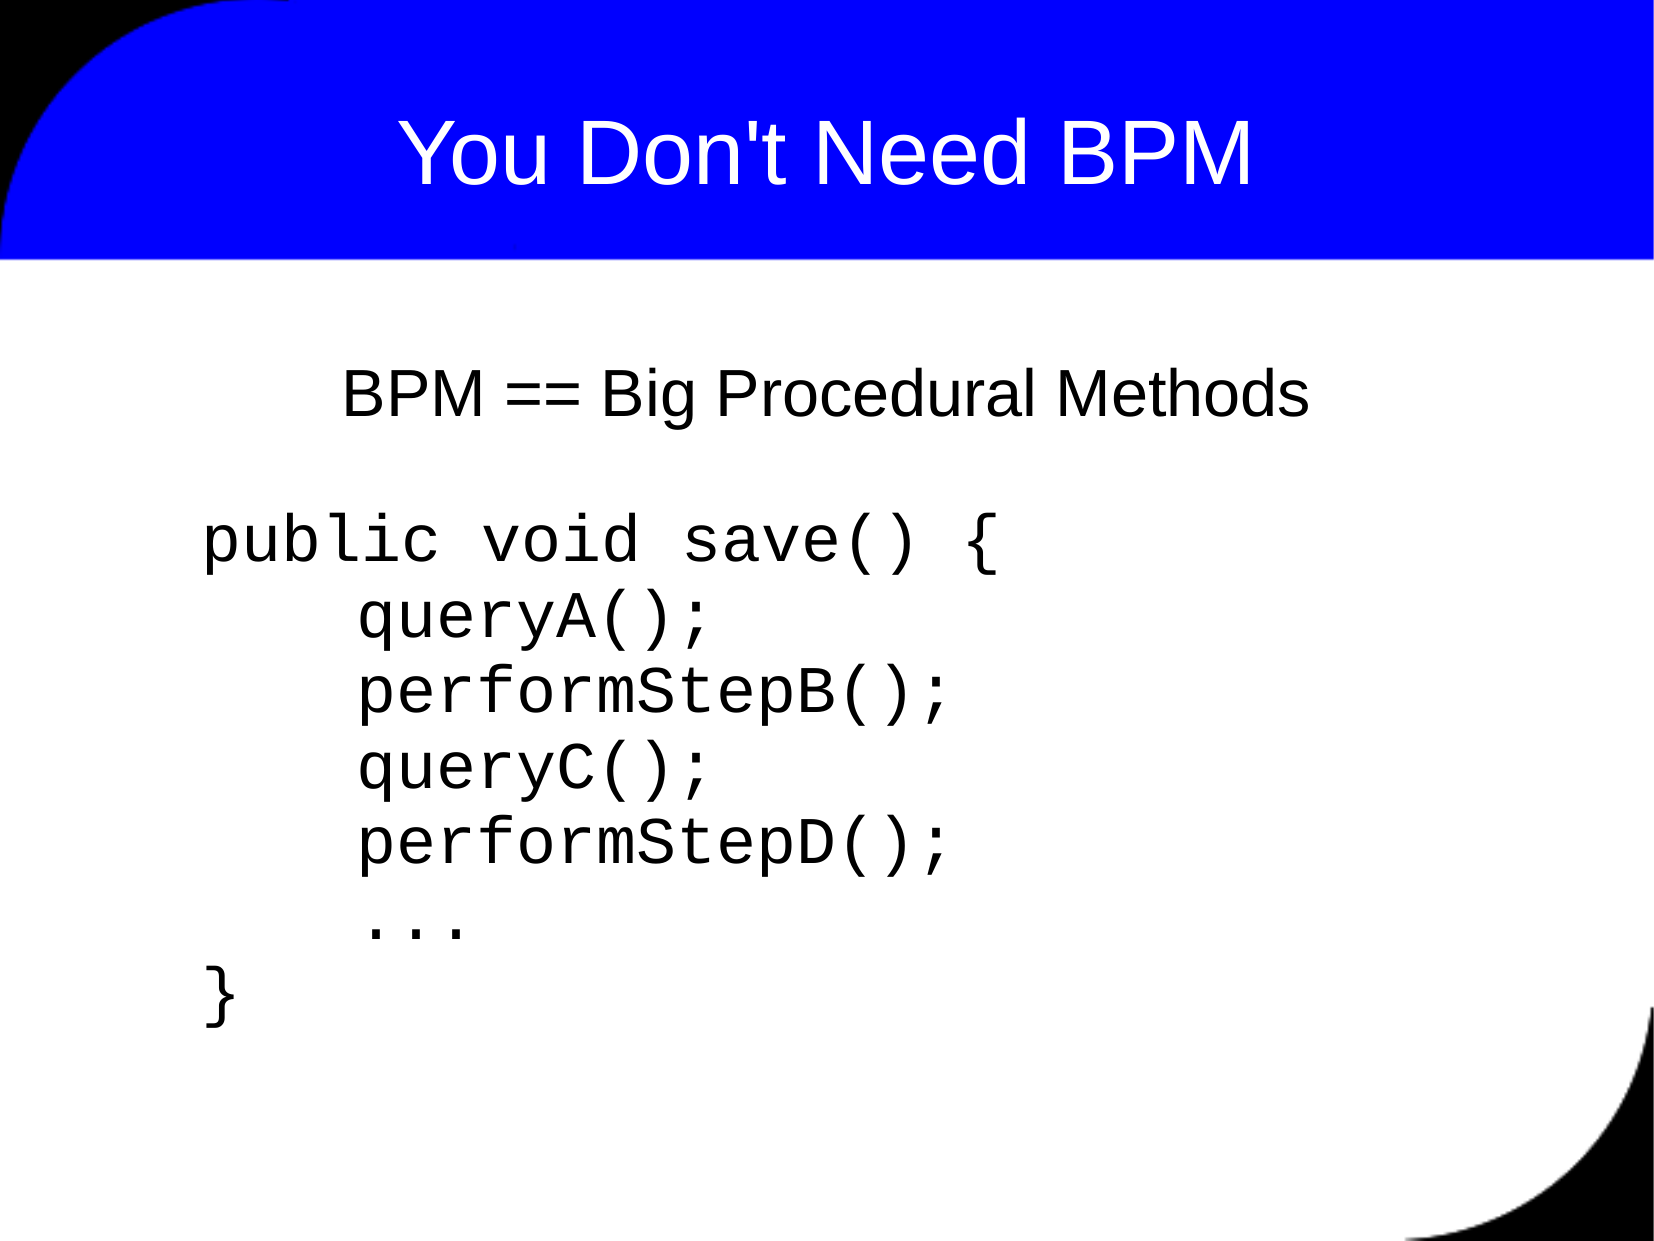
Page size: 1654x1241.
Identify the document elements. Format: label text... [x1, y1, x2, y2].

subtitle BPM == Big Procedural Methods public void save() { queryA(); performStepB(); queryC(); performStepD(); ... } [201, 332, 1453, 1209]
picture [0, 0, 1654, 1241]
title You Don't Need BPM [82, 56, 1571, 250]
